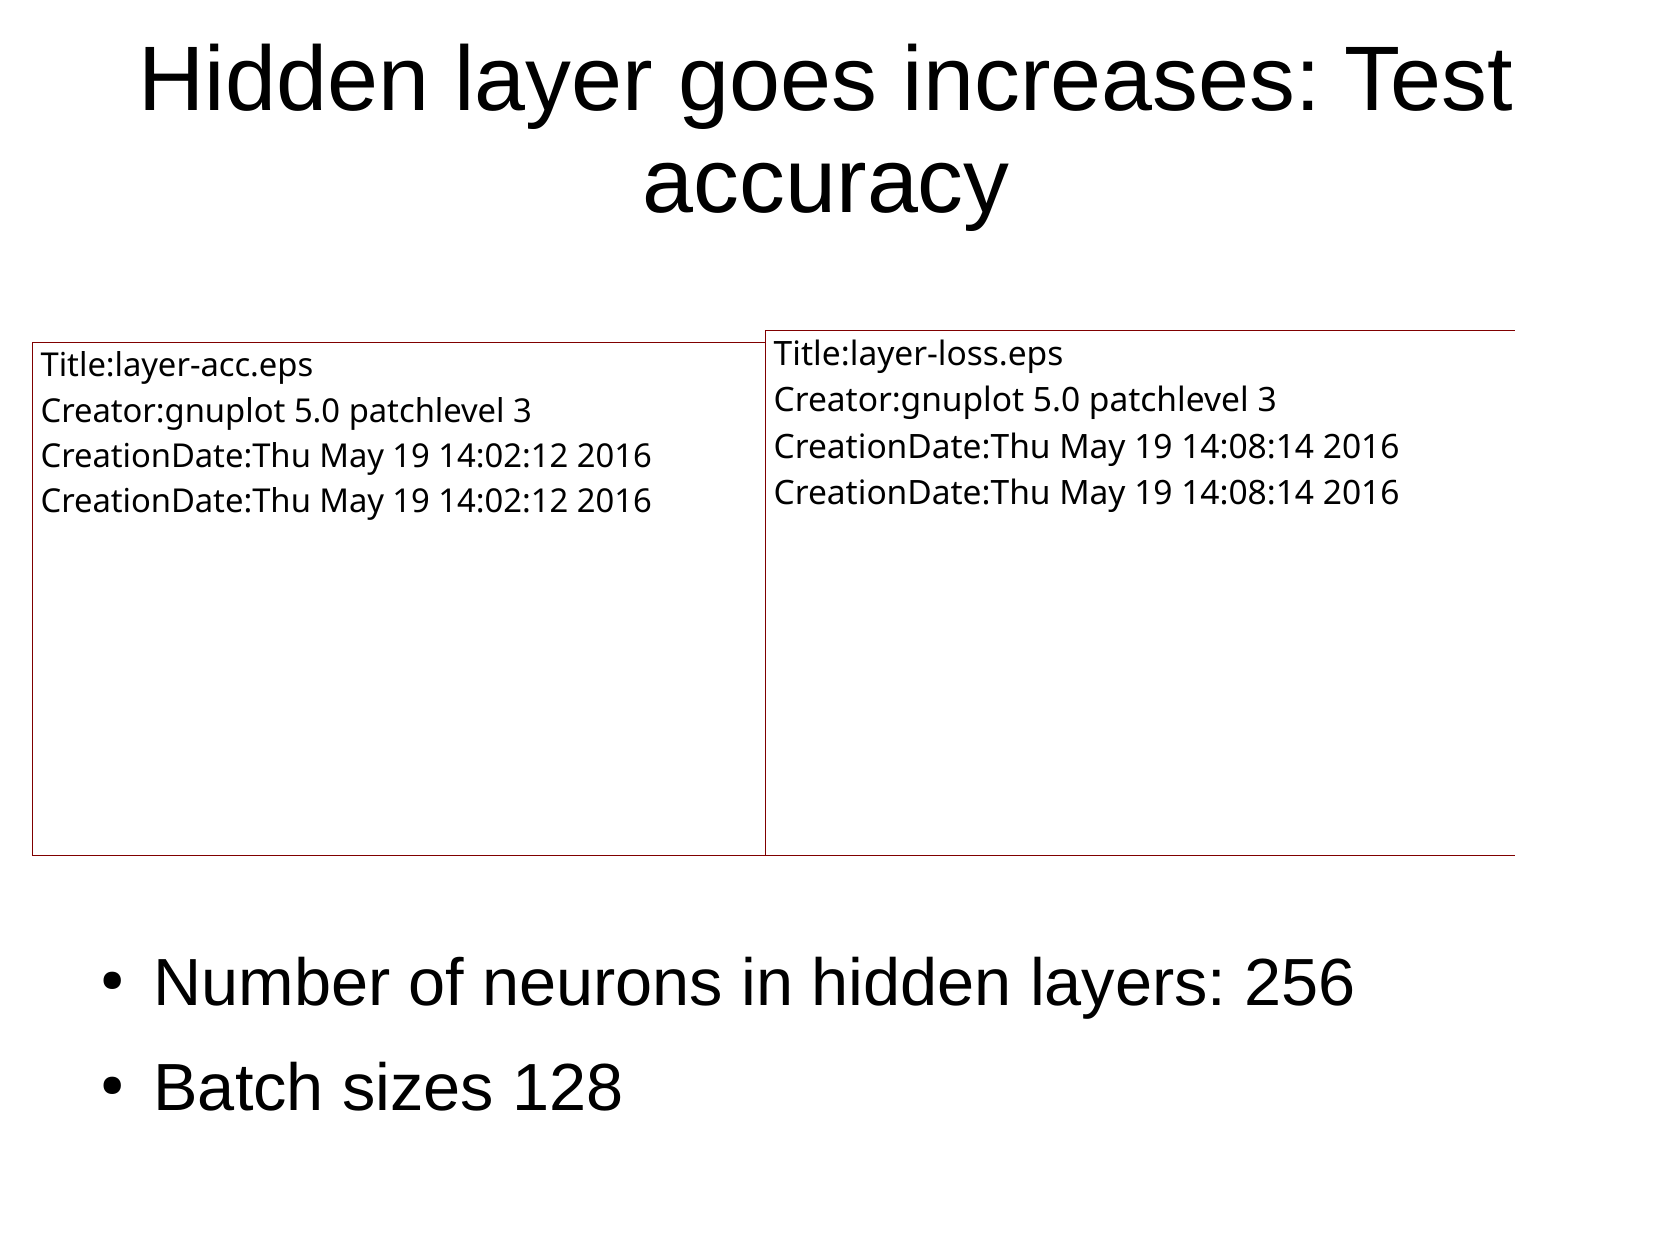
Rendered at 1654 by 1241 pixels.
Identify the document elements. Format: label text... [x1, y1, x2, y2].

list Number of neurons in hidden layers: 256 Batch sizes 128 [82, 945, 1571, 1175]
picture [30, 327, 1516, 856]
title Hidden layer goes increases: Test accuracy [82, 27, 1571, 233]
